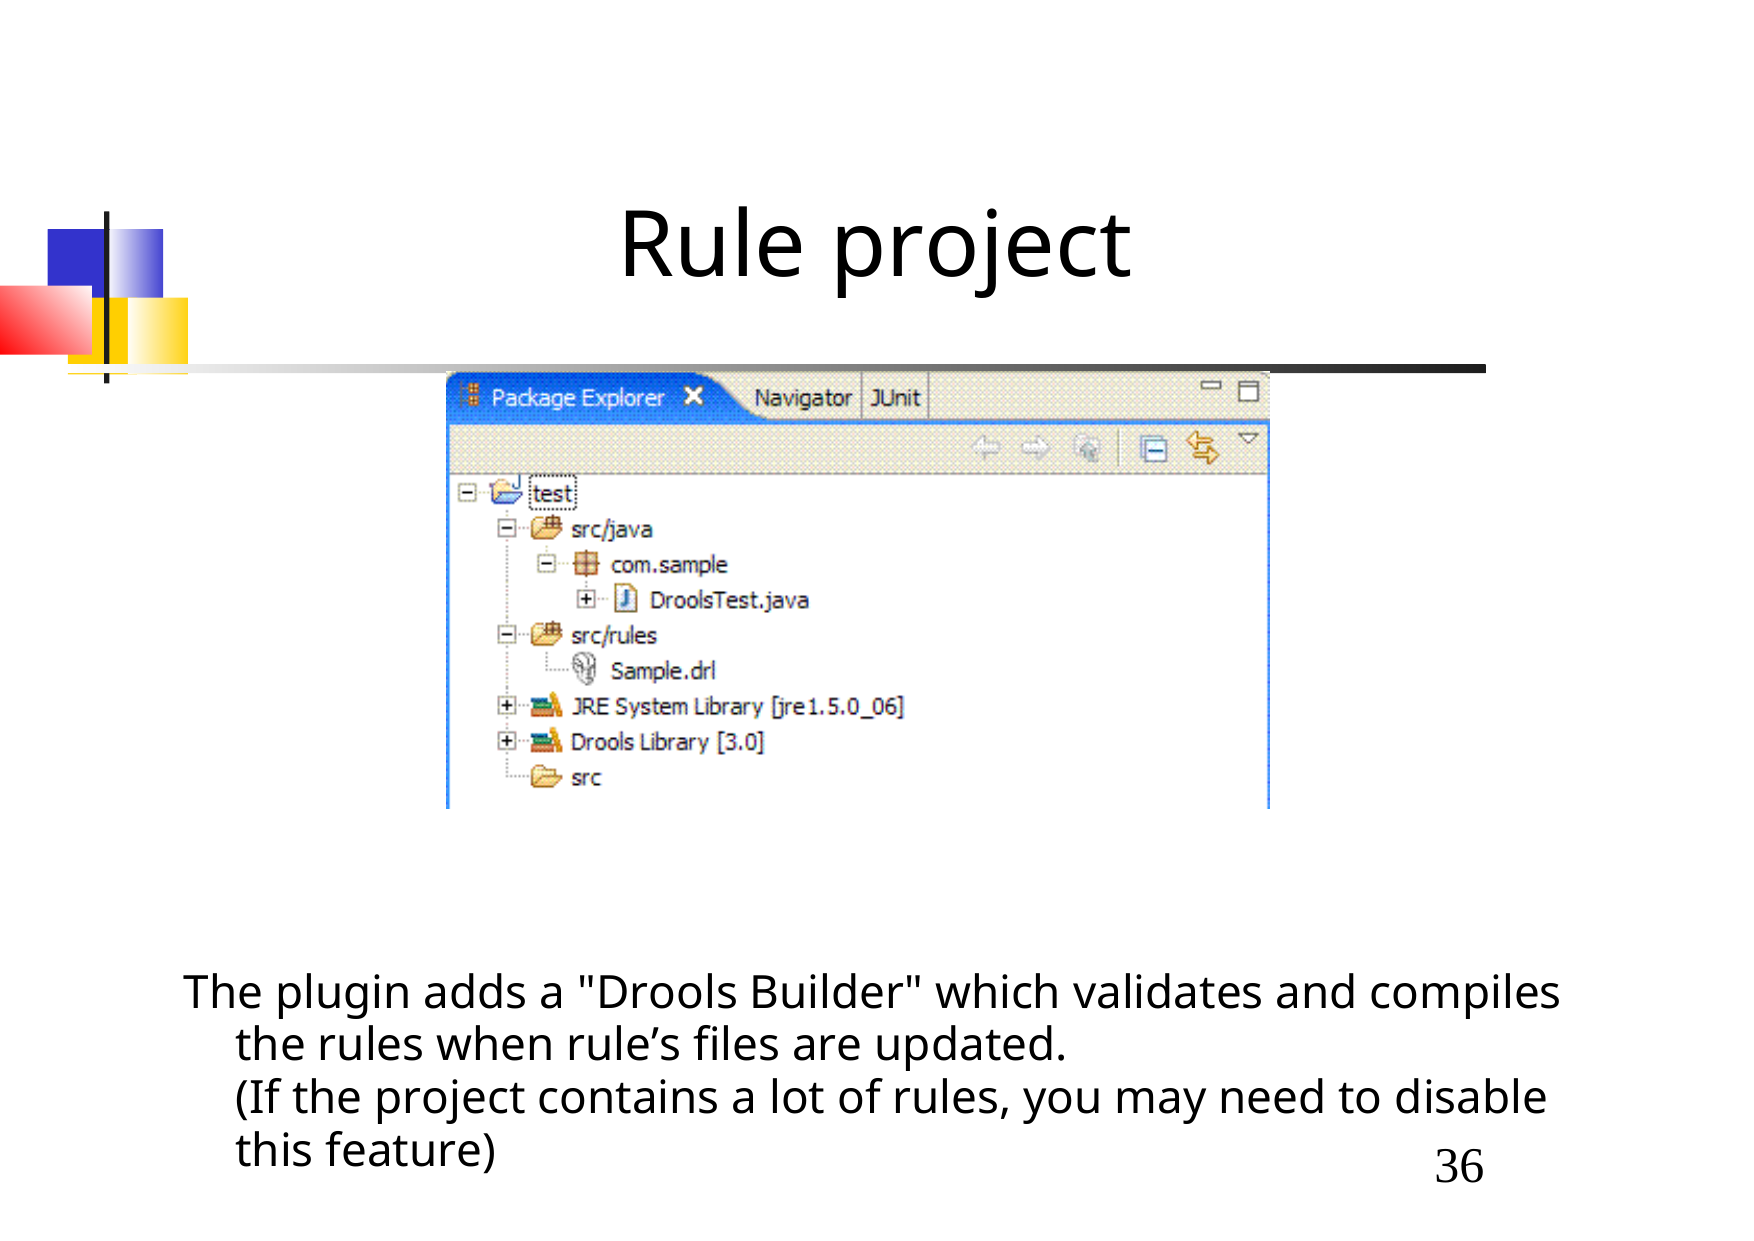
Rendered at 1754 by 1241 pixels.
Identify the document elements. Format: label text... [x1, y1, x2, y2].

list The plugin adds a "Drools Builder" which validates and compiles the rules when rule’s files are updated. (If the project contains a lot of rules, you may need to disable this feature) [179, 856, 1572, 1177]
picture [446, 371, 1270, 809]
title Rule project [179, 147, 1572, 344]
